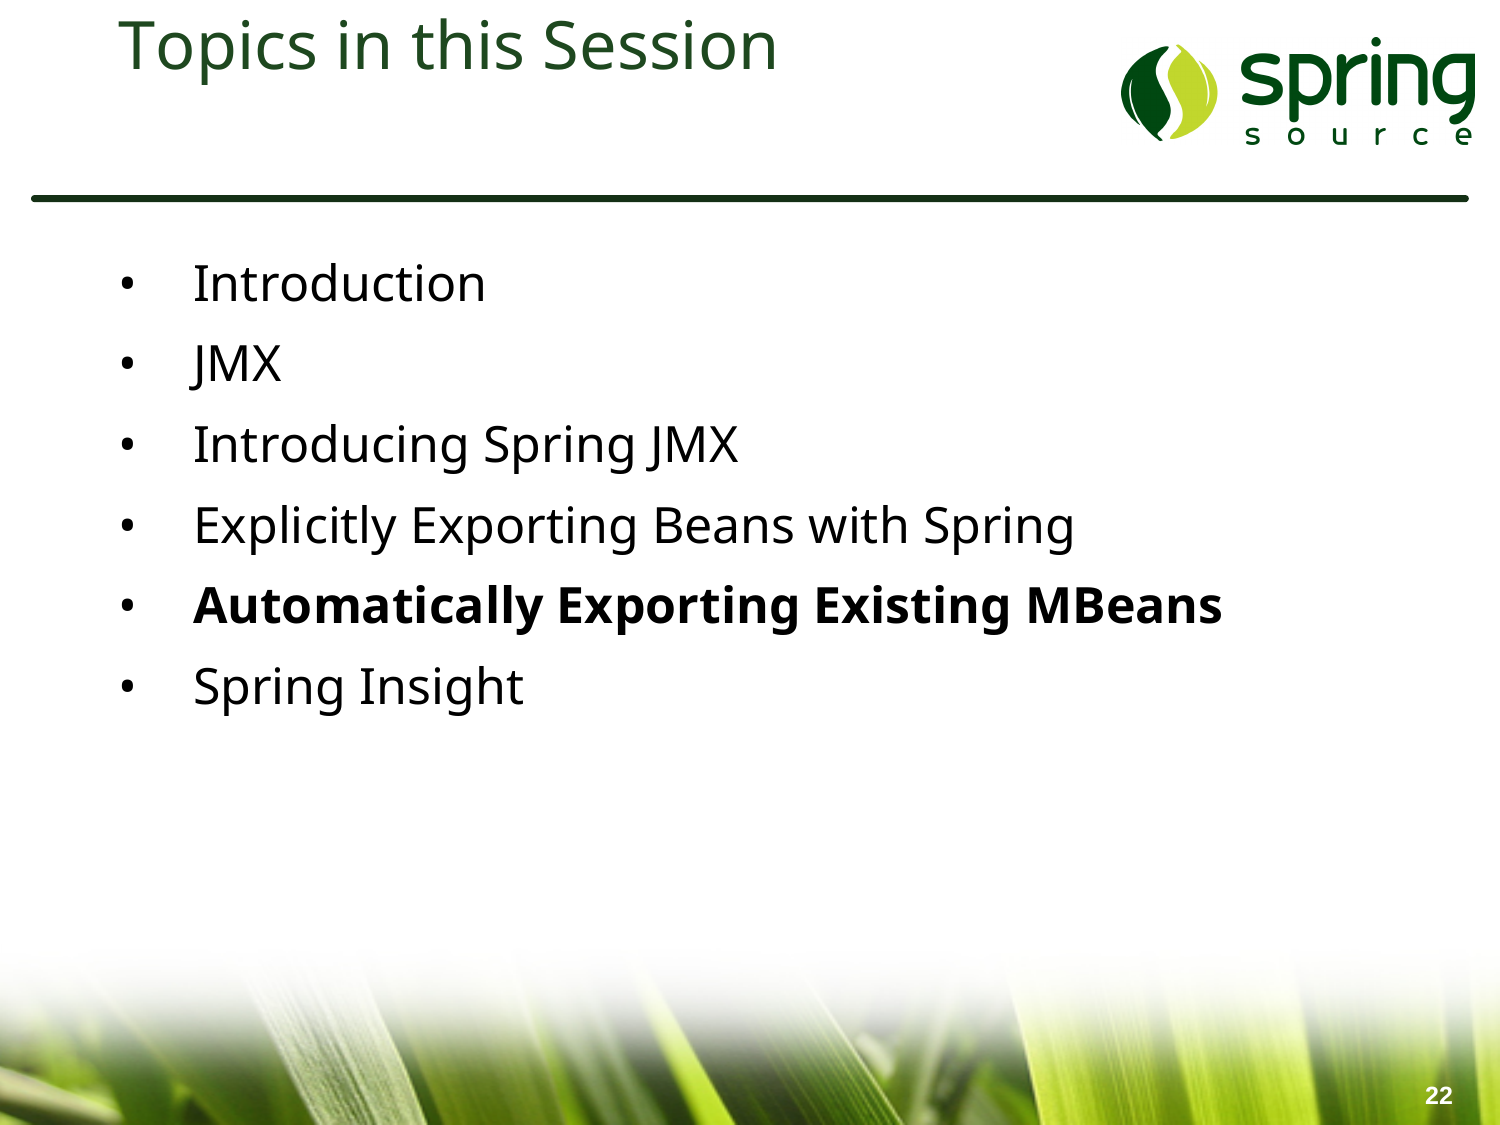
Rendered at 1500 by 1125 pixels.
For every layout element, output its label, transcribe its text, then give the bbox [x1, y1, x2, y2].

picture [0, 944, 1500, 1125]
picture [1137, 37, 1475, 145]
list Introduction JMX Introducing Spring JMX Explicitly Exporting Beans with Spring Automatically Exporting Existing MBeans Spring Insight [103, 239, 1394, 903]
title Topics in this Session [103, 0, 1137, 178]
